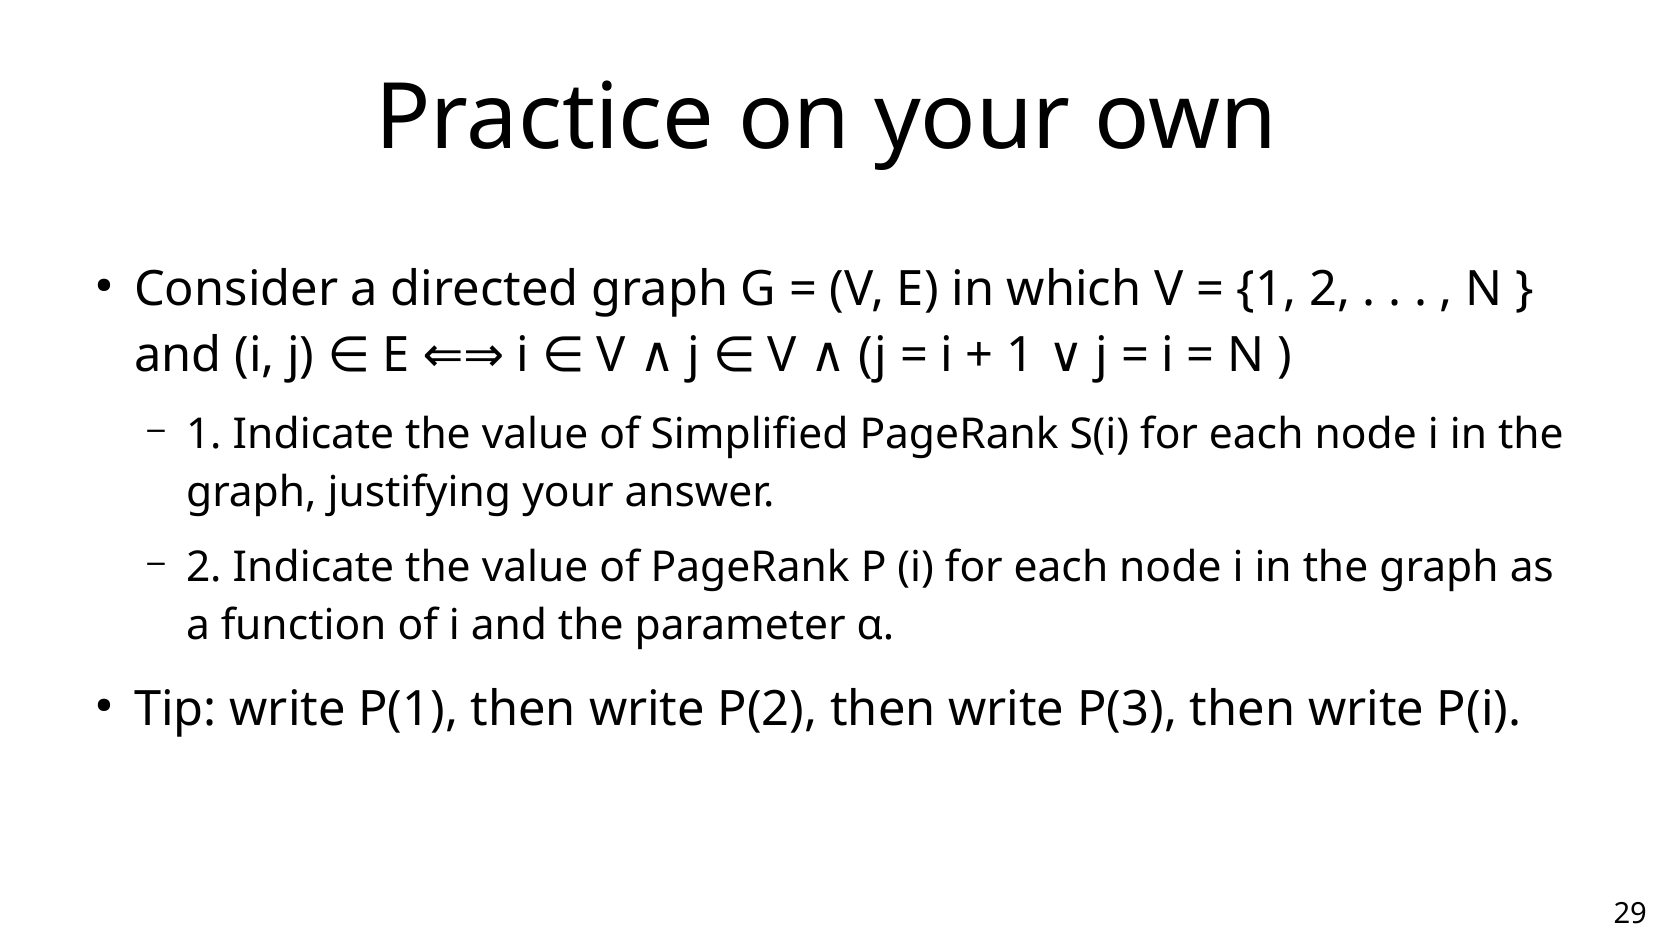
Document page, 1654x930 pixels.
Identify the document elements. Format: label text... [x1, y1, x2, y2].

title Practice on your own [82, 1, 1571, 225]
list Consider a directed graph G = (V, E) in which V = {1, 2, . . . , N } and (i, j) ∈ E ⇐⇒ i ∈ V ∧ j ∈ V ∧ (j = i + 1 ∨ j = i = N ) 1. Indicate the value of Simplified PageRank S(i) for each node i in the graph, justifying your answer. 2. Indicate the value of PageRank P (i) for each node i in the graph as a function of i and the parameter α. Tip: write P(1), then write P(2), then write P(3), then write P(i). [82, 252, 1571, 793]
